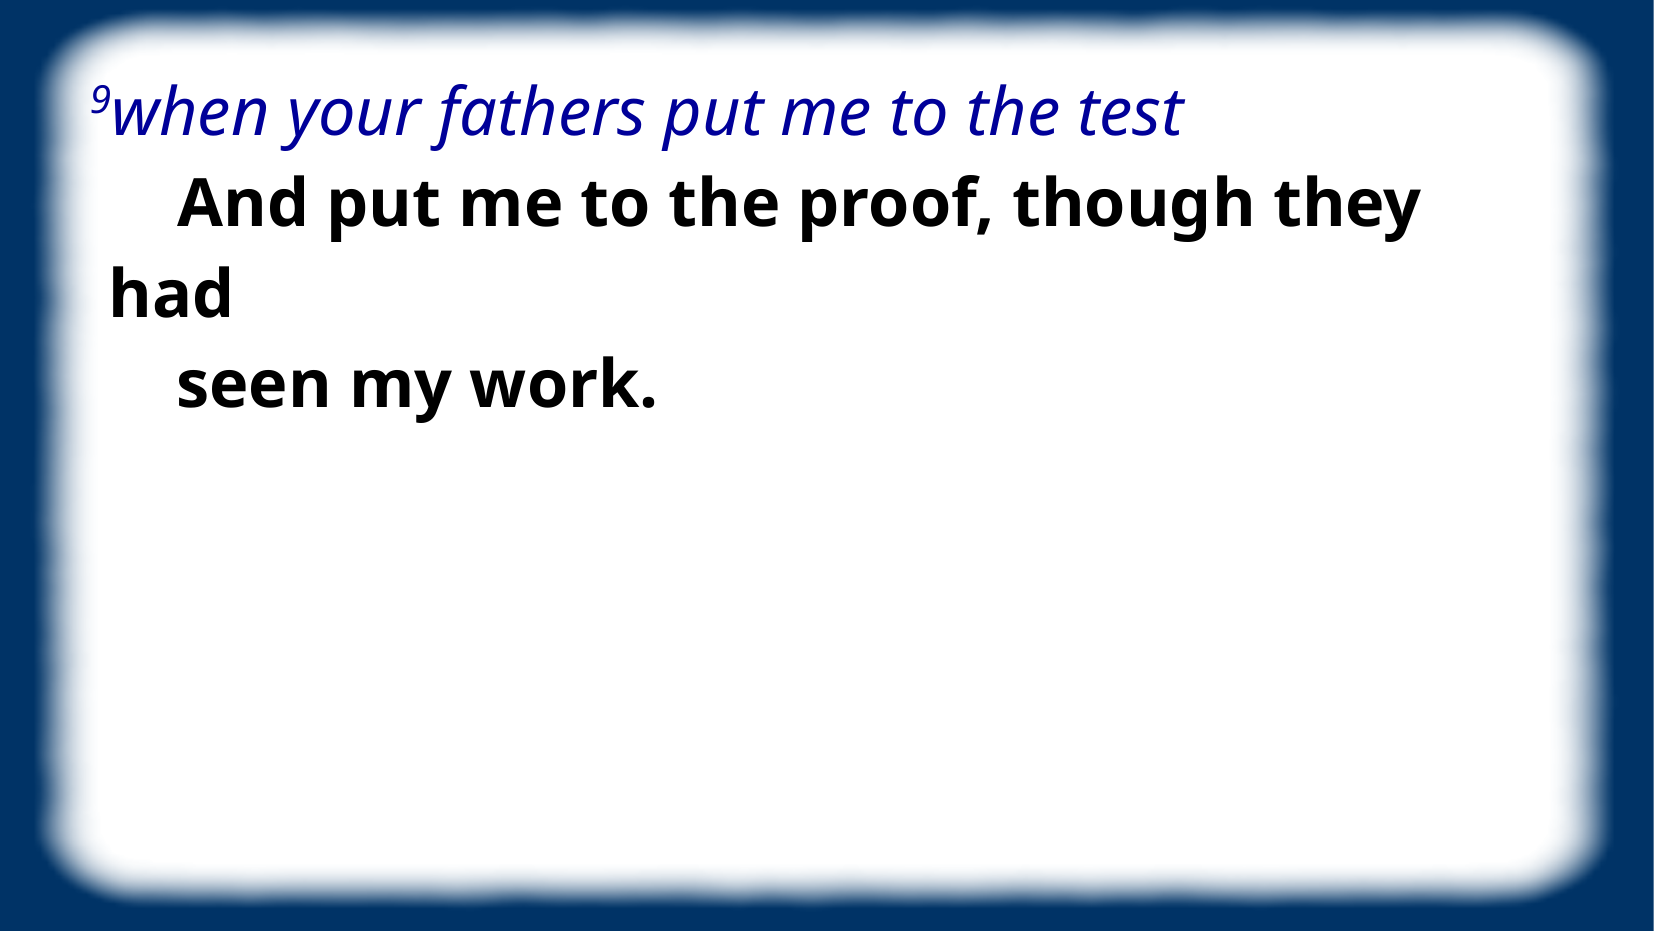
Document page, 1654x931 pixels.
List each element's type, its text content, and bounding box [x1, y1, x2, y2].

text_box 9when your fathers put me to the test And put me to the proof, though they had seen my work. [75, 56, 1546, 346]
picture [0, 0, 1654, 931]
